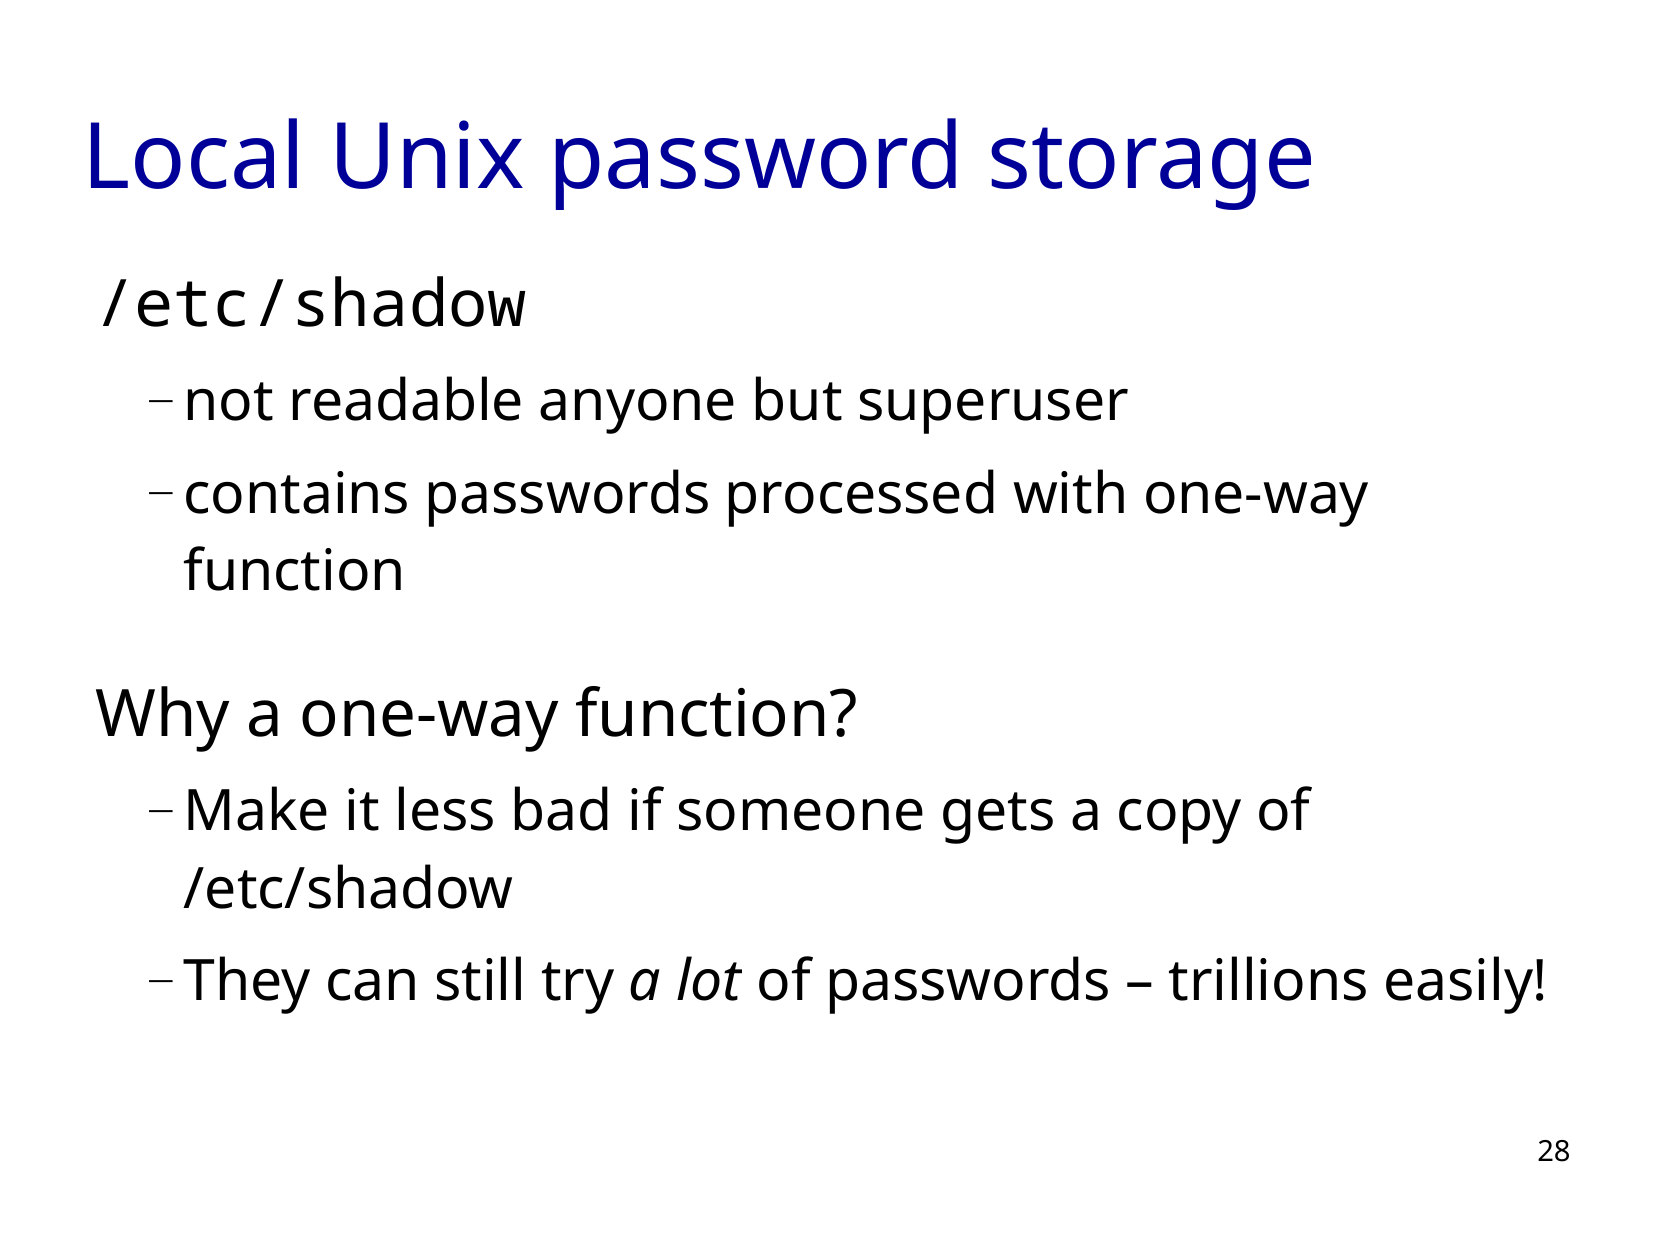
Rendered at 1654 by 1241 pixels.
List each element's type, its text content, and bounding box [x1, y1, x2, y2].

list /etc/shadow not readable anyone but superuser contains passwords processed with one-way function Why a one-way function? Make it less bad if someone gets a copy of /etc/shadow They can still try a lot of passwords – trillions easily! [60, 256, 1571, 1096]
title Local Unix password storage [82, 49, 1571, 256]
